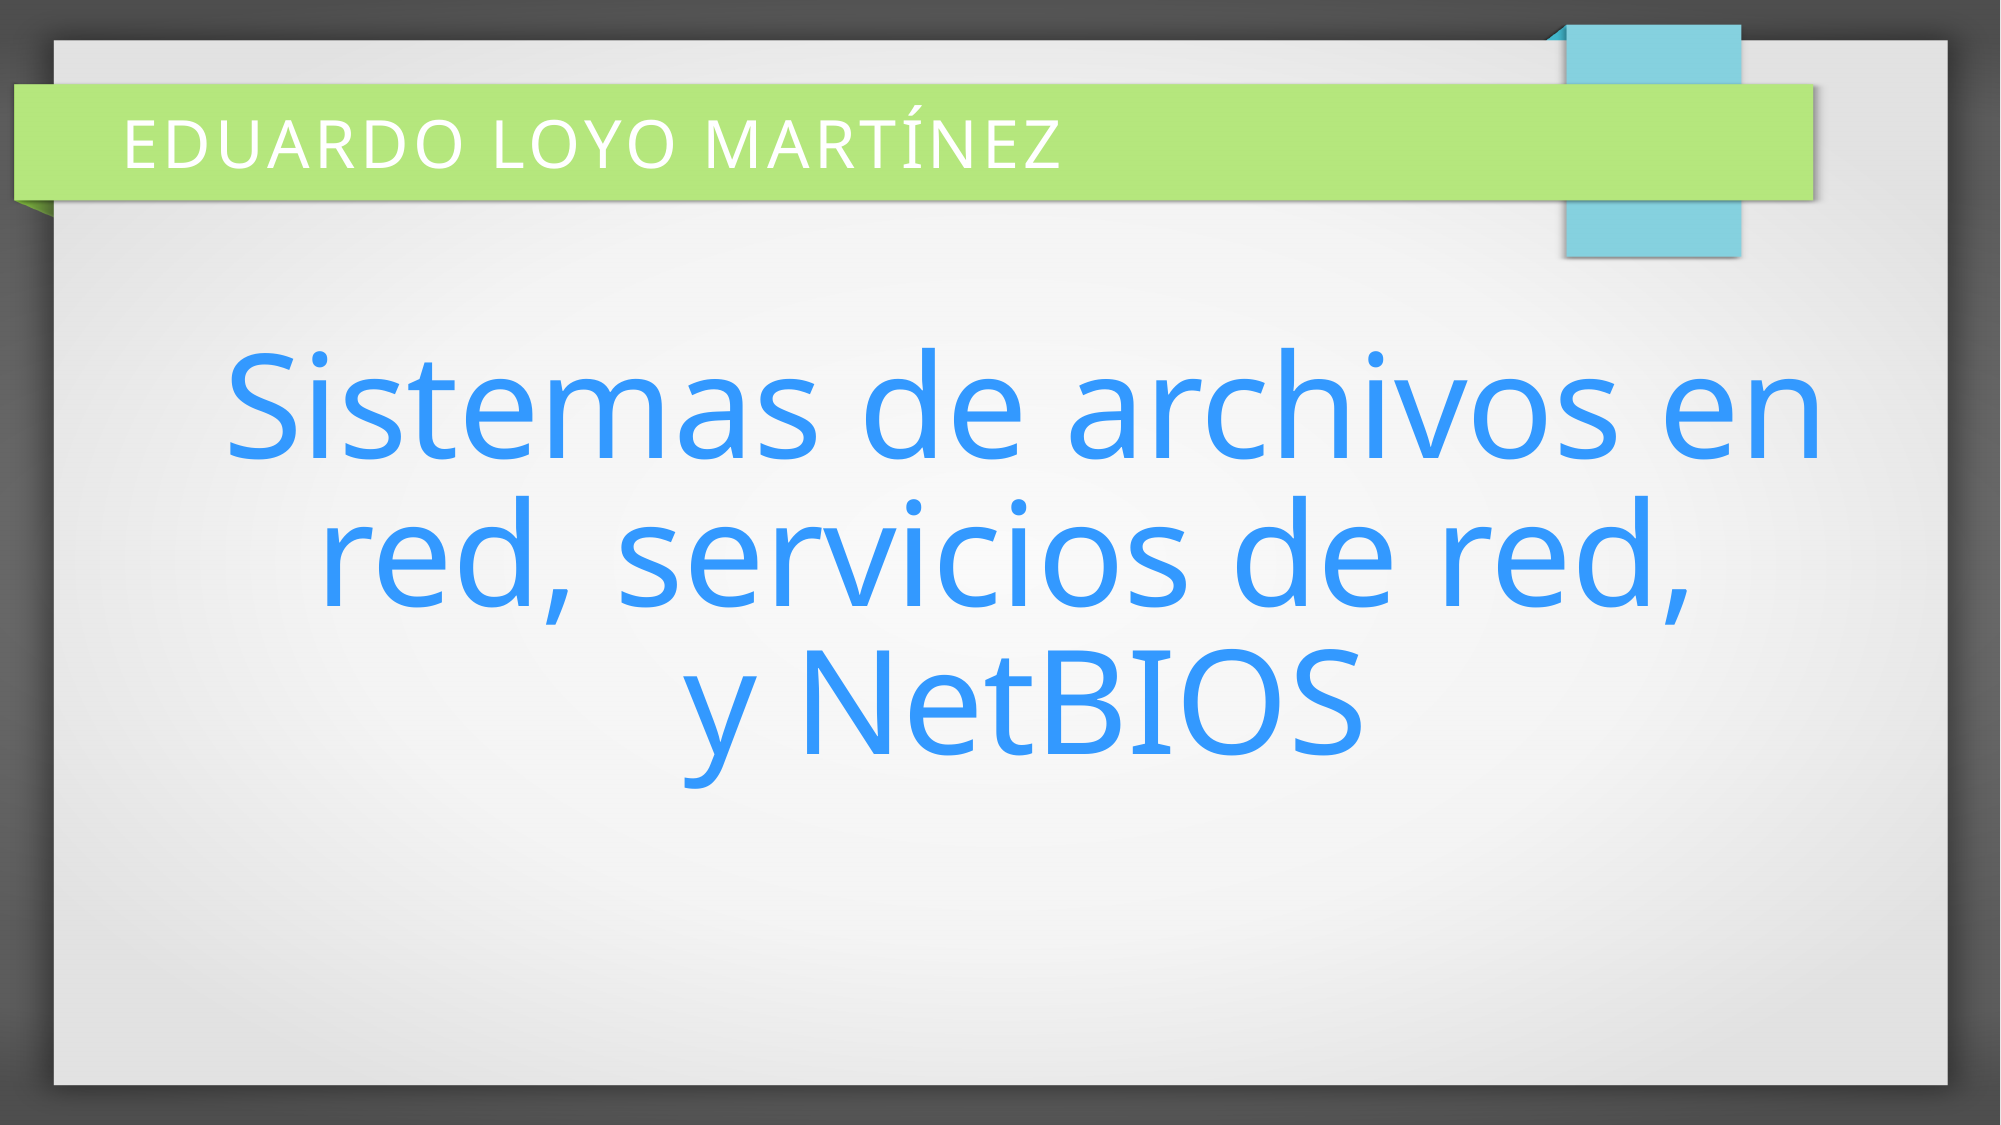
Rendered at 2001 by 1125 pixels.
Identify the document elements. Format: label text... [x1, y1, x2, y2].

picture [0, 0, 2001, 1125]
subtitle Eduardo loyo martínez [106, 94, 1757, 282]
title Sistemas de archivos en red, servicios de red, y NetBIOS [200, 206, 1851, 792]
